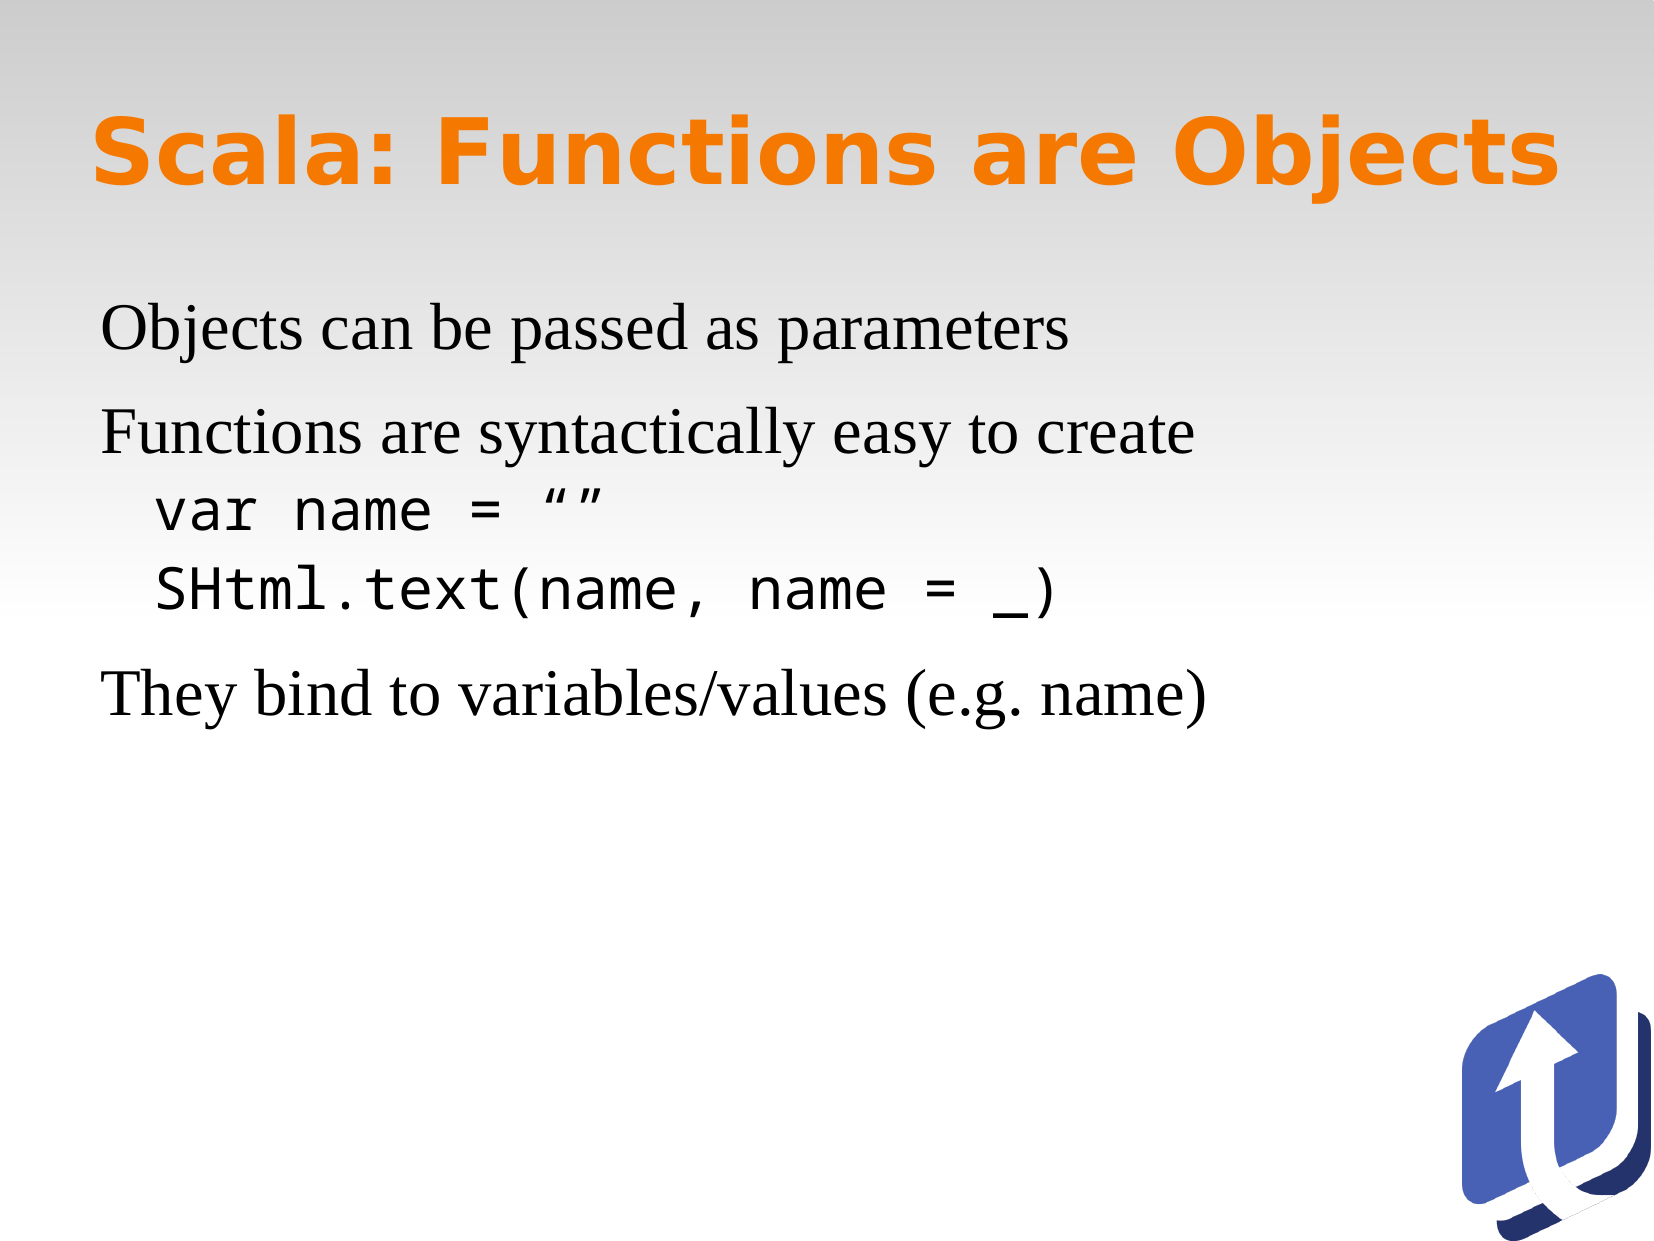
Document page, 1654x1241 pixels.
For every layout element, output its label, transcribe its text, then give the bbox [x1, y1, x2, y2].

list Objects can be passed as parameters Functions are syntactically easy to create var name = “” SHtml.text(name, name = _) They bind to variables/values (e.g. name) [82, 290, 1571, 1094]
title Scala: Functions are Objects [82, 49, 1571, 257]
picture [1462, 974, 1651, 1241]
